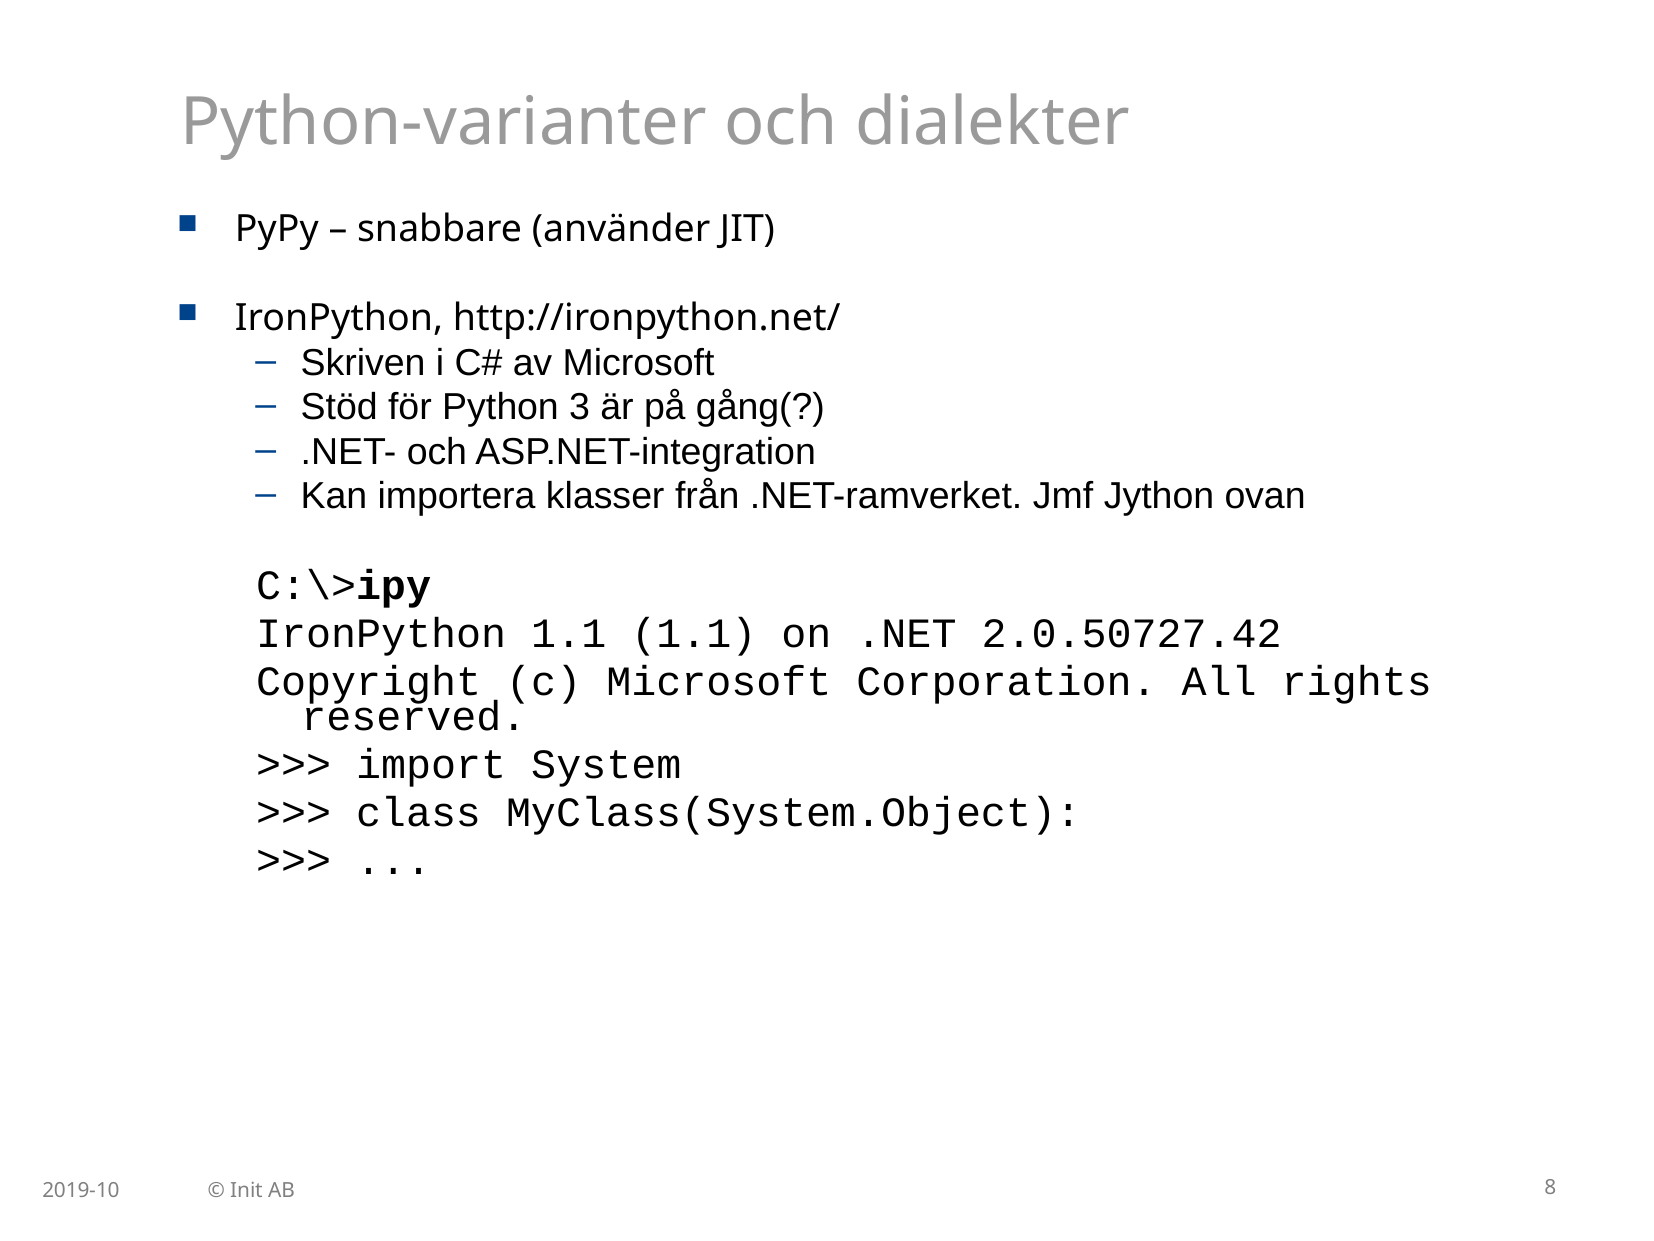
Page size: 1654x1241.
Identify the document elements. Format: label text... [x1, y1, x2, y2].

text_box 2019-10 [27, 1143, 166, 1210]
text_box <nummer> [1488, 1143, 1571, 1210]
text_box Python-varianter och dialekter [165, 0, 1489, 166]
text_box PyPy – snabbare (använder JIT) IronPython, http://ironpython.net/ Skriven i C# av Microsoft Stöd för Python 3 är på gång(?) .NET- och ASP.NET-integration Kan importera klasser från .NET-ramverket. Jmf Jython ovan C:\>ipy IronPython 1.1 (1.1) on .NET 2.0.50727.42 Copyright (c) Microsoft Corporation. All rights reserved. >>> import System >>> class MyClass(System.Object): >>> ... [165, 209, 1489, 1092]
text_box © Init AB [192, 1143, 1461, 1210]
